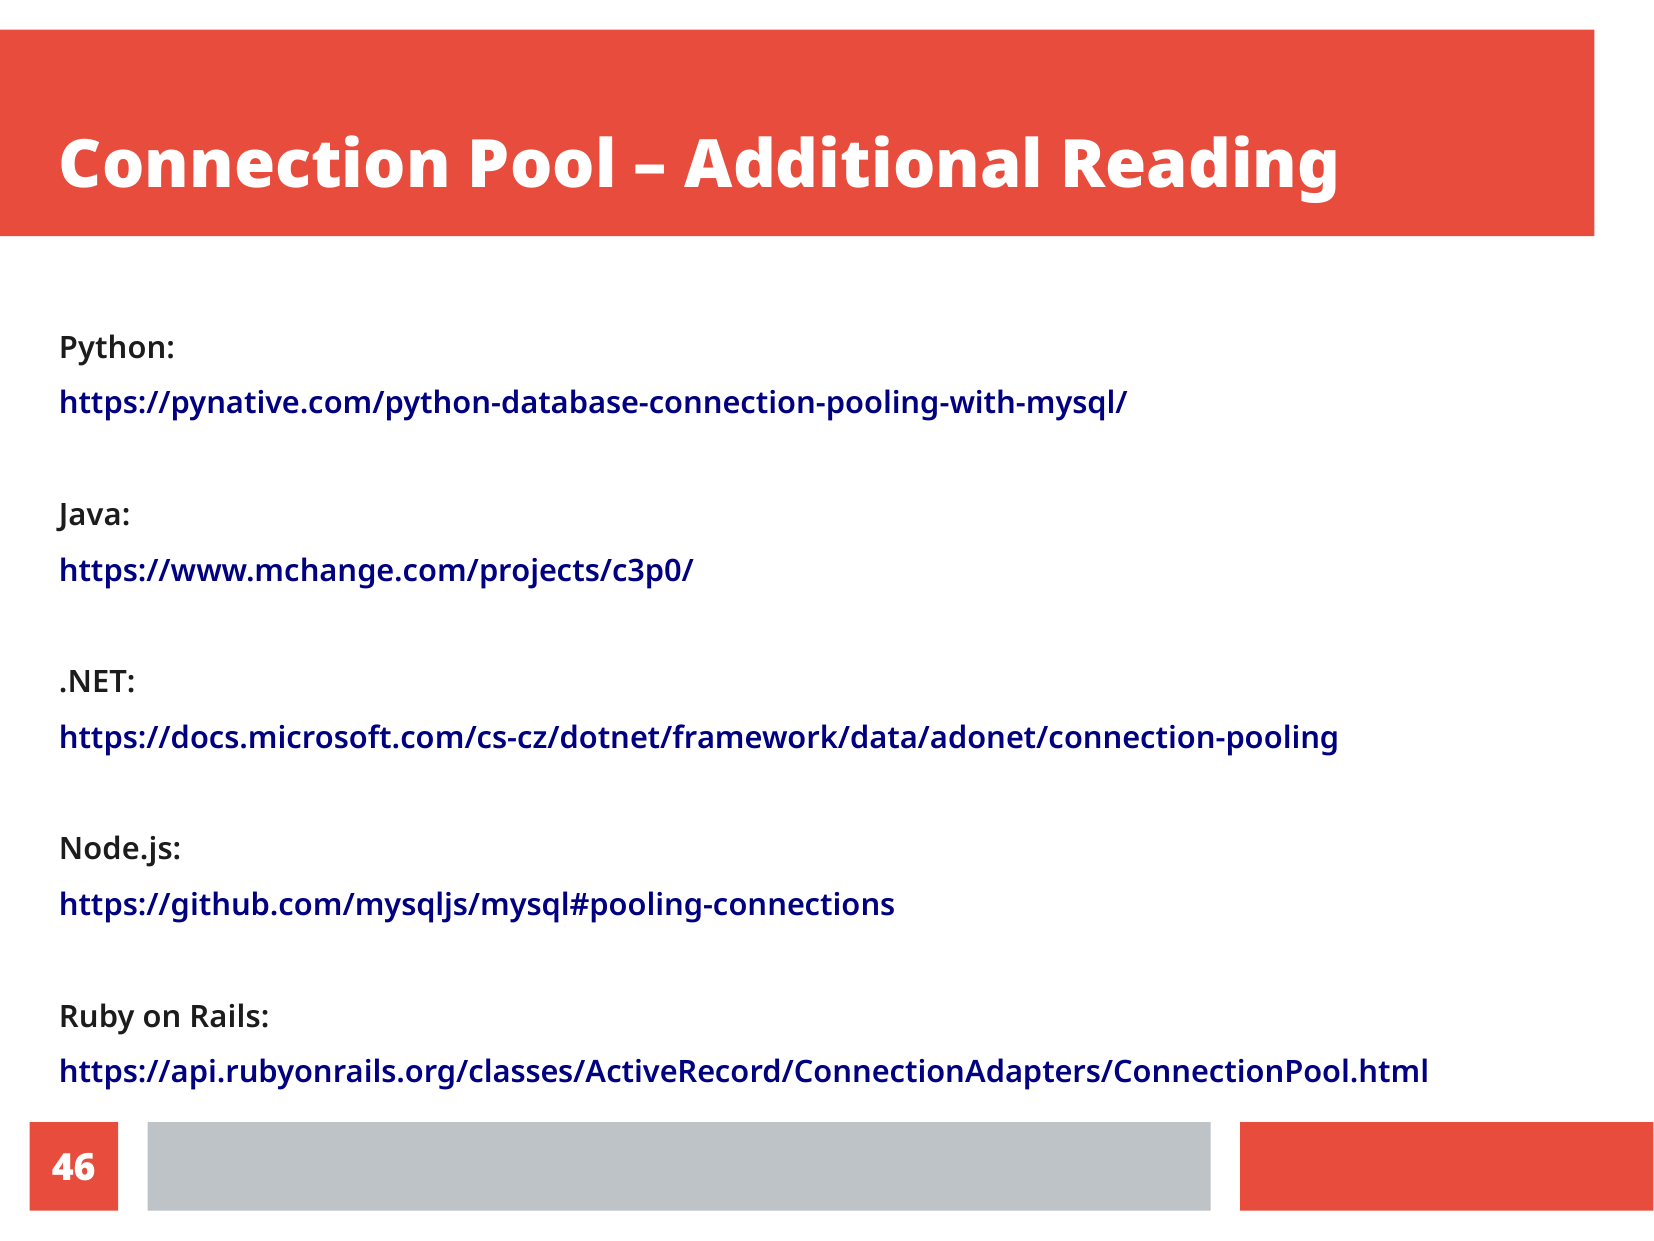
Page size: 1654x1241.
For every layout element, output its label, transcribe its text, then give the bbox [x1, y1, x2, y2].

list Python: https://pynative.com/python-database-connection-pooling-with-mysql/ Java: https://www.mchange.com/projects/c3p0/ .NET: https://docs.microsoft.com/cs-cz/dotnet/framework/data/adonet/connection-pooling Node.js: https://github.com/mysqljs/mysql#pooling-connections Ruby on Rails: https://api.rubyonrails.org/classes/ActiveRecord/ConnectionAdapters/ConnectionPool.html [59, 324, 1565, 1093]
title Connection Pool – Additional Reading [59, 59, 1595, 207]
